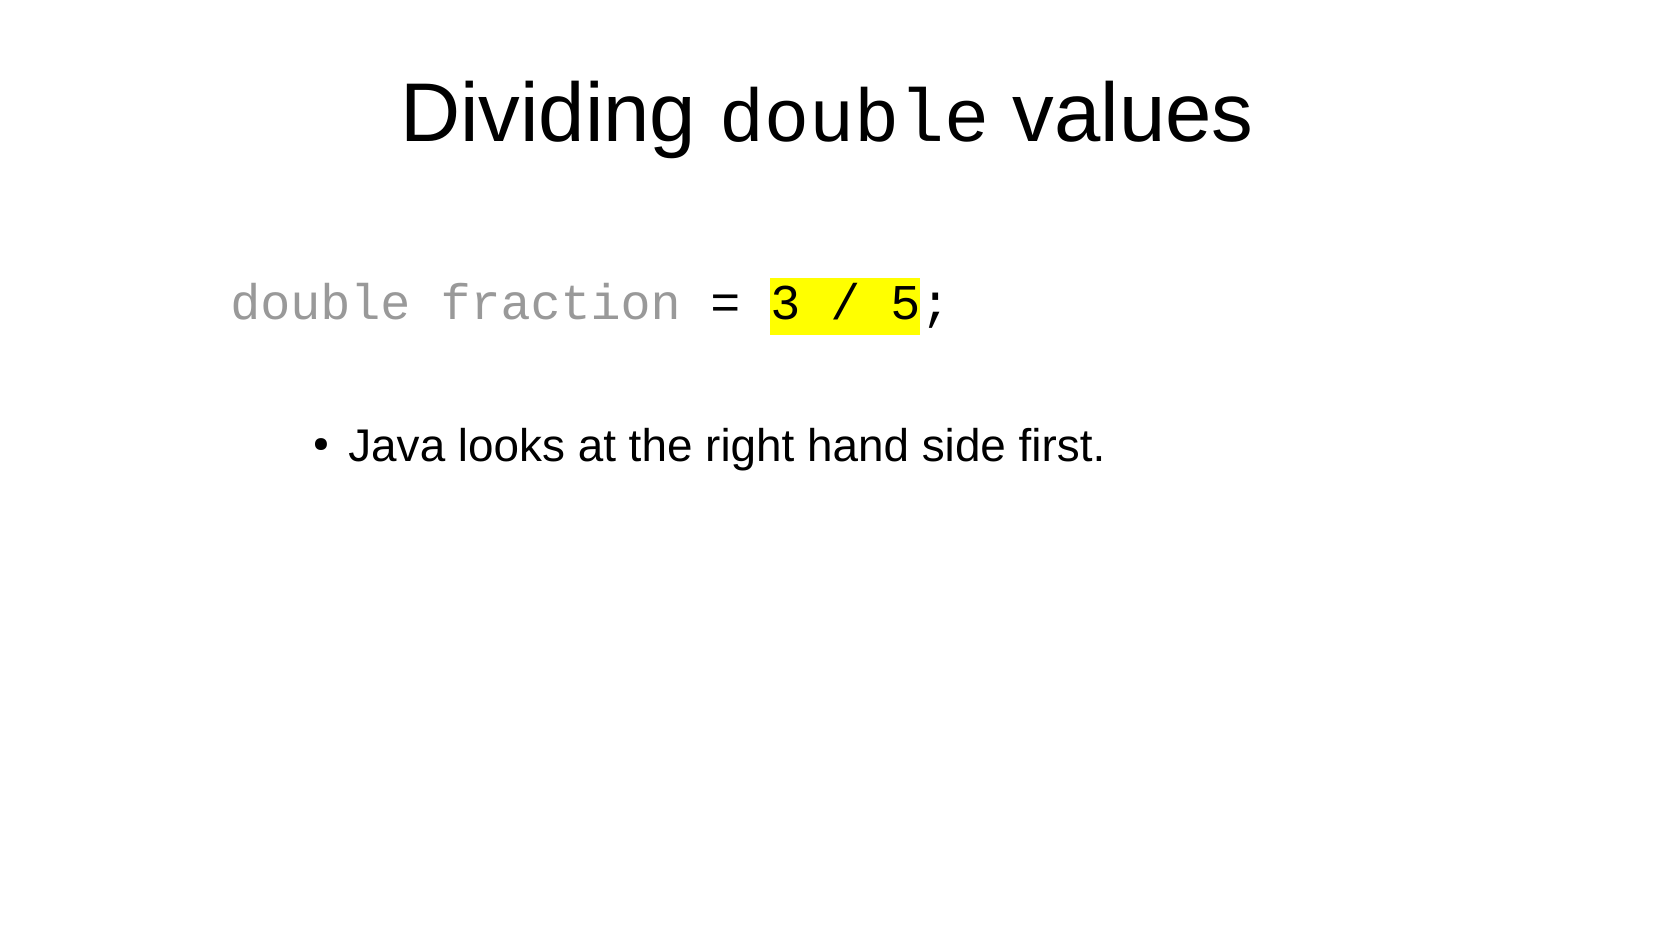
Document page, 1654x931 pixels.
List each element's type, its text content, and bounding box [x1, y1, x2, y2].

title Dividing double values [82, 37, 1571, 193]
text_box double fraction = 3 / 5; [215, 270, 966, 343]
text_box Java looks at the right hand side first. [298, 412, 1414, 534]
